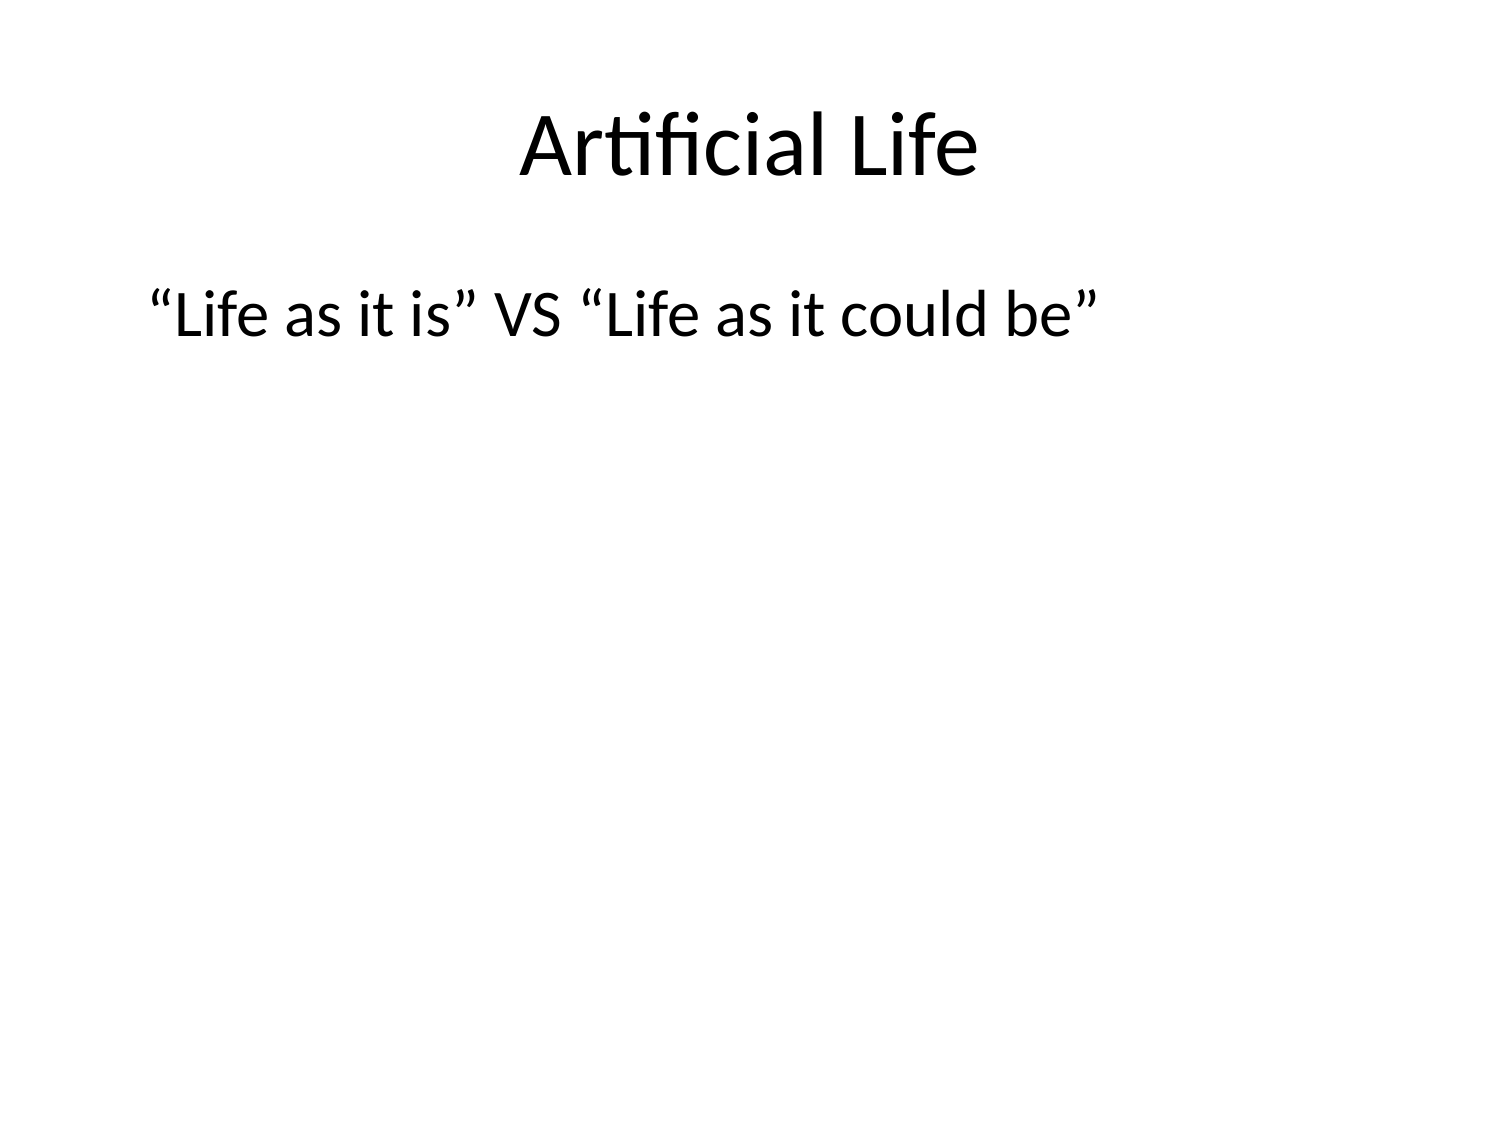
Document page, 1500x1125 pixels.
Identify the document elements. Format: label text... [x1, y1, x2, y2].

list “Life as it is” VS “Life as it could be” [75, 262, 1425, 1005]
title Artificial Life [75, 45, 1425, 233]
